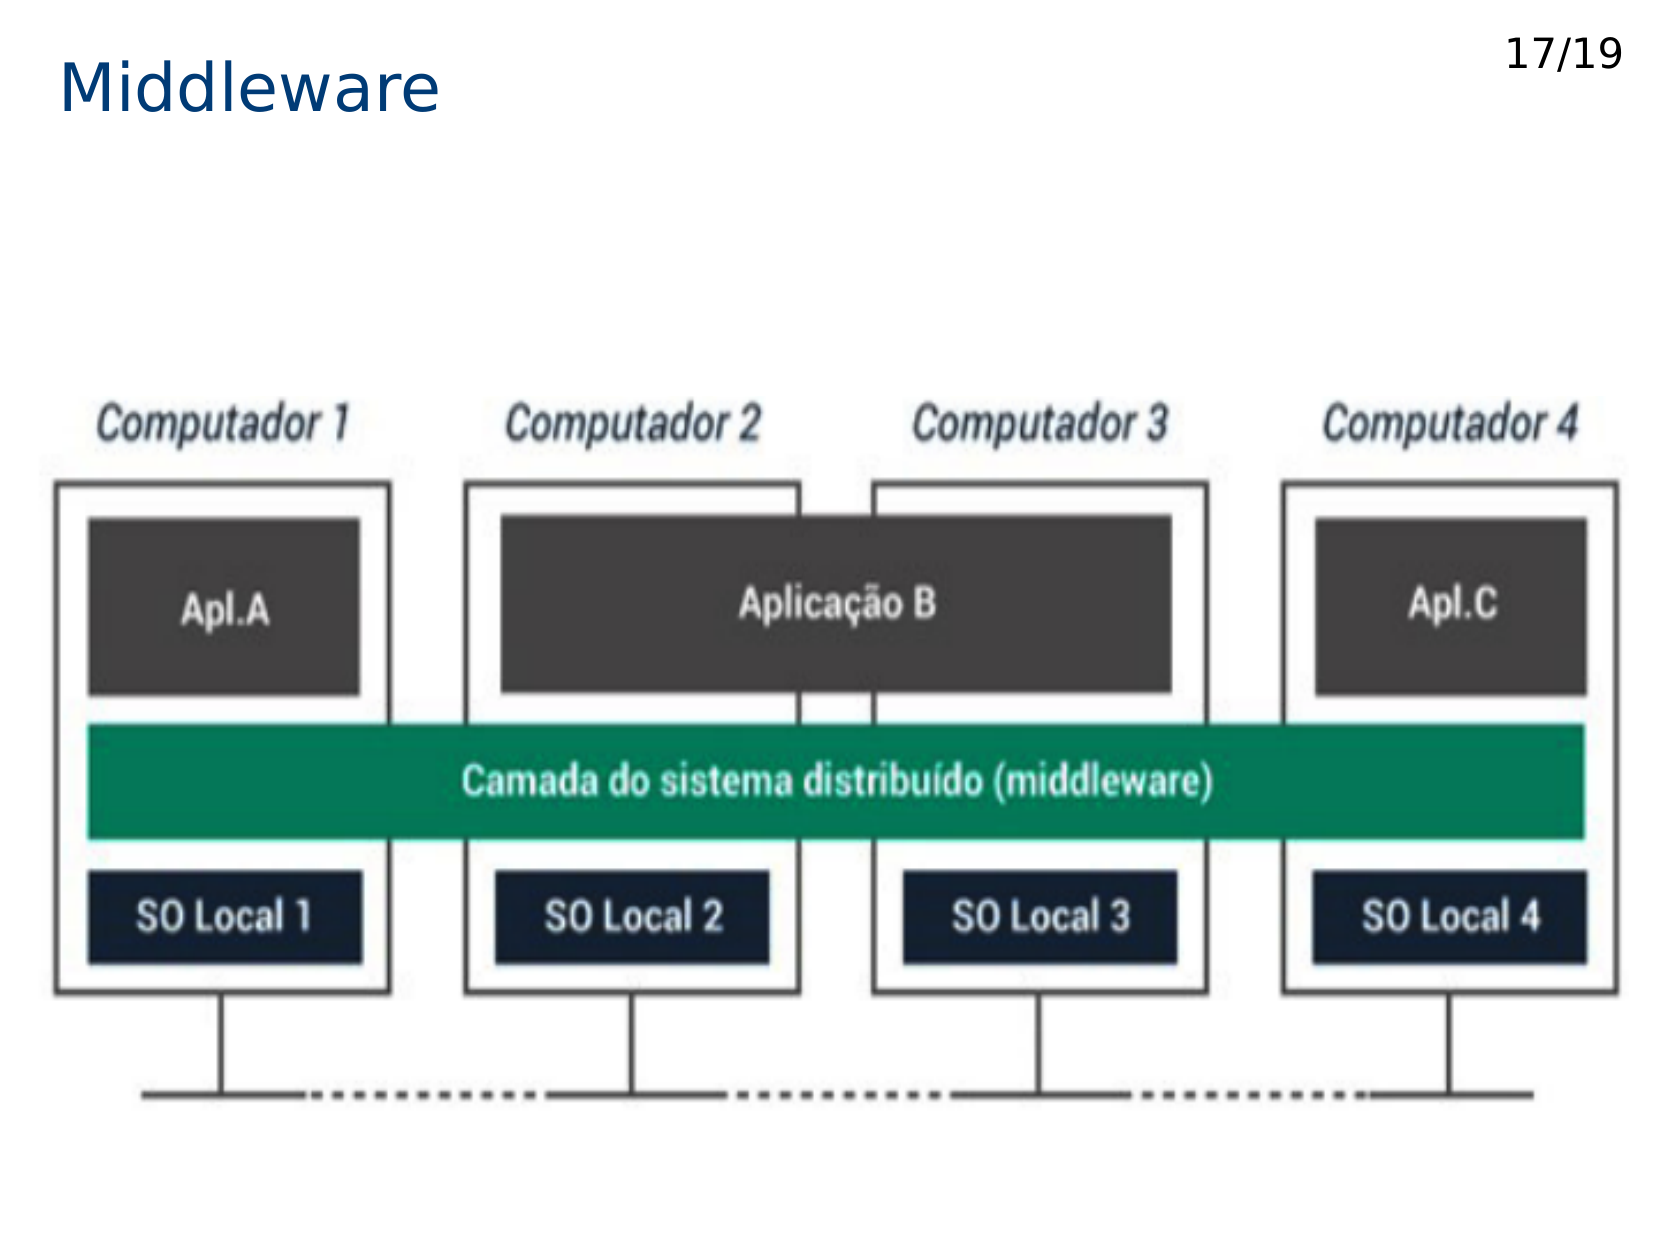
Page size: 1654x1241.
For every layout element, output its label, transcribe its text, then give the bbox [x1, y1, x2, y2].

title Middleware [59, 29, 1506, 148]
picture [38, 396, 1629, 1116]
